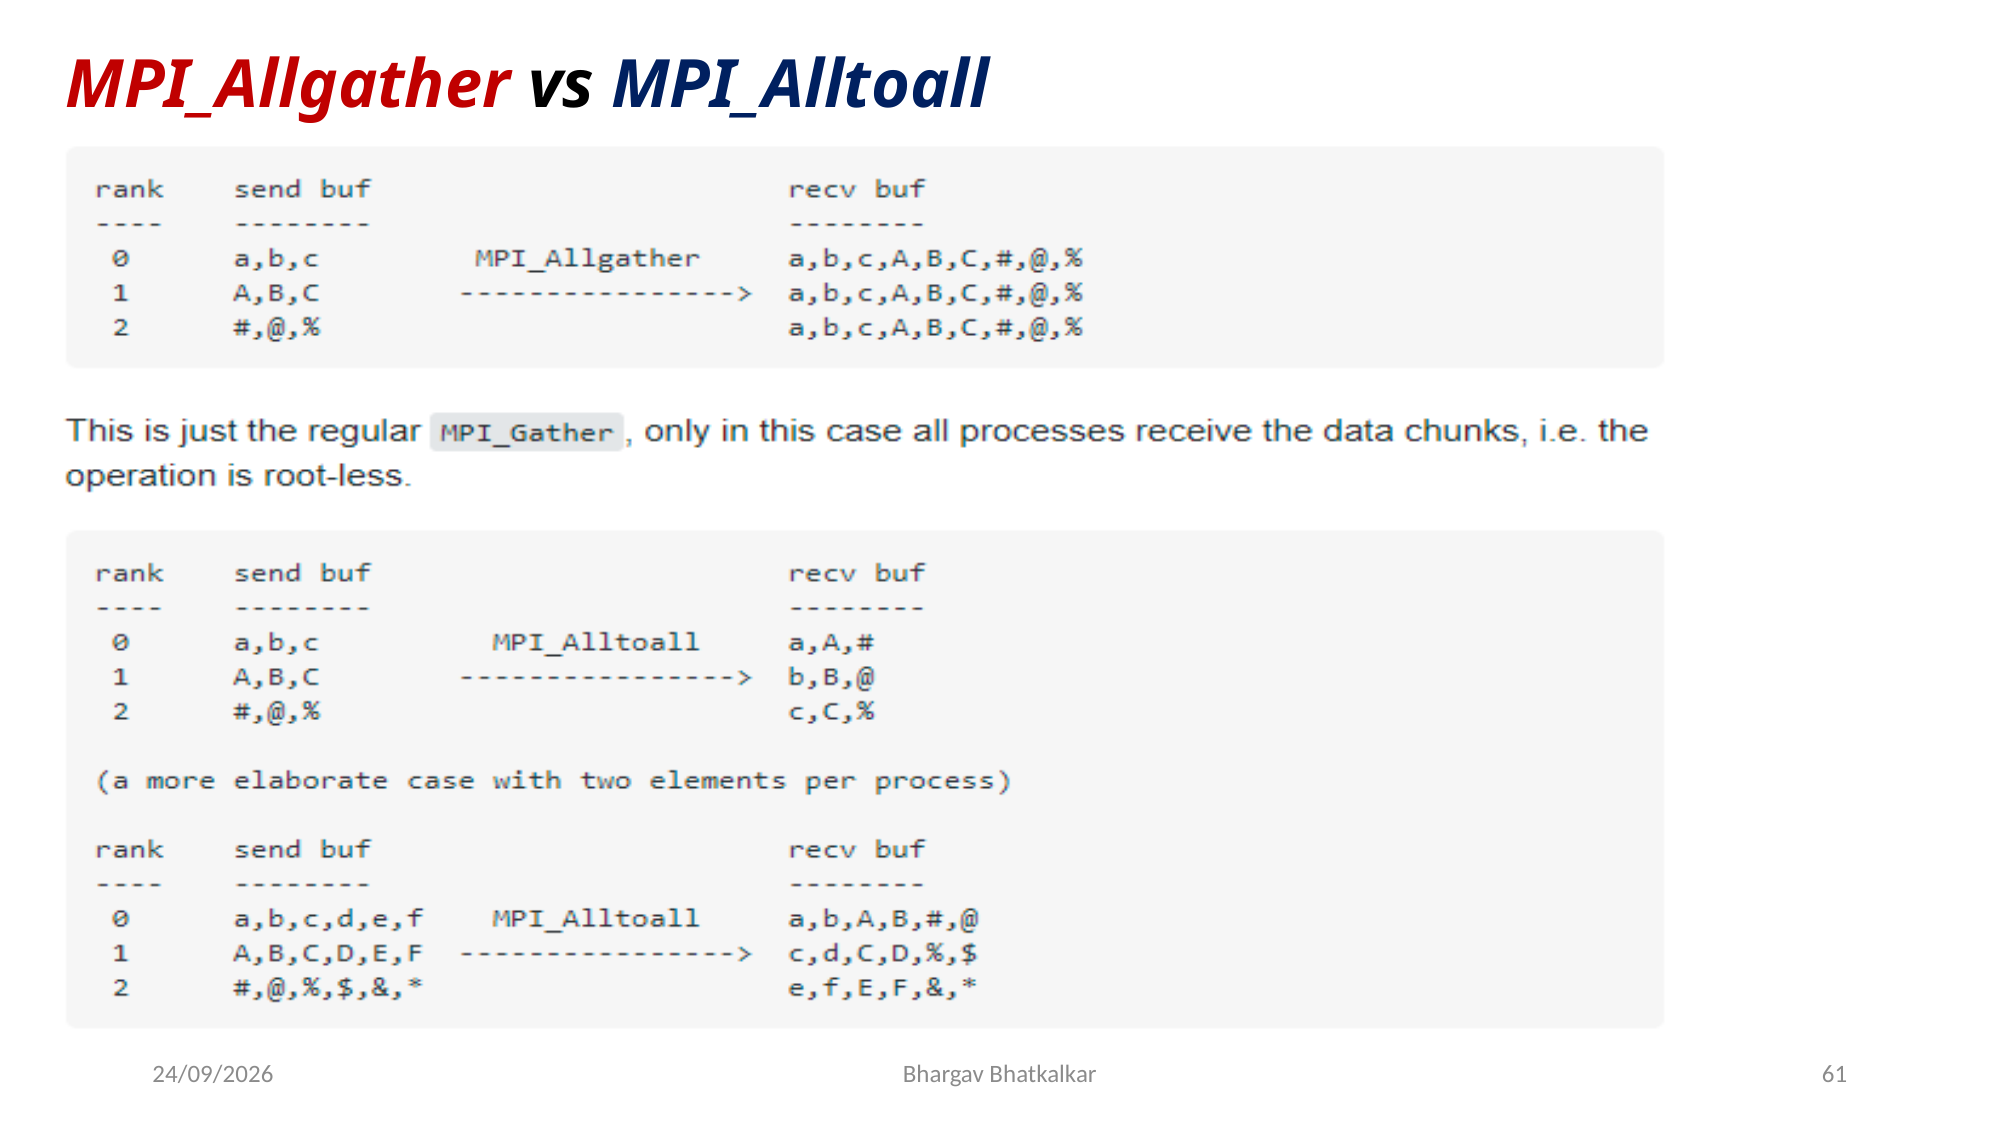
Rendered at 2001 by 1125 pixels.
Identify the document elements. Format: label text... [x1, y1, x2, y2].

slide_number <number> [1412, 1042, 1863, 1103]
title MPI_Allgather vs MPI_Alltoall [50, 0, 1776, 195]
footer Bhargav Bhatkalkar [662, 1043, 1338, 1103]
picture [50, 145, 1689, 1043]
slide_number 25/02/2021 [137, 1043, 588, 1103]
